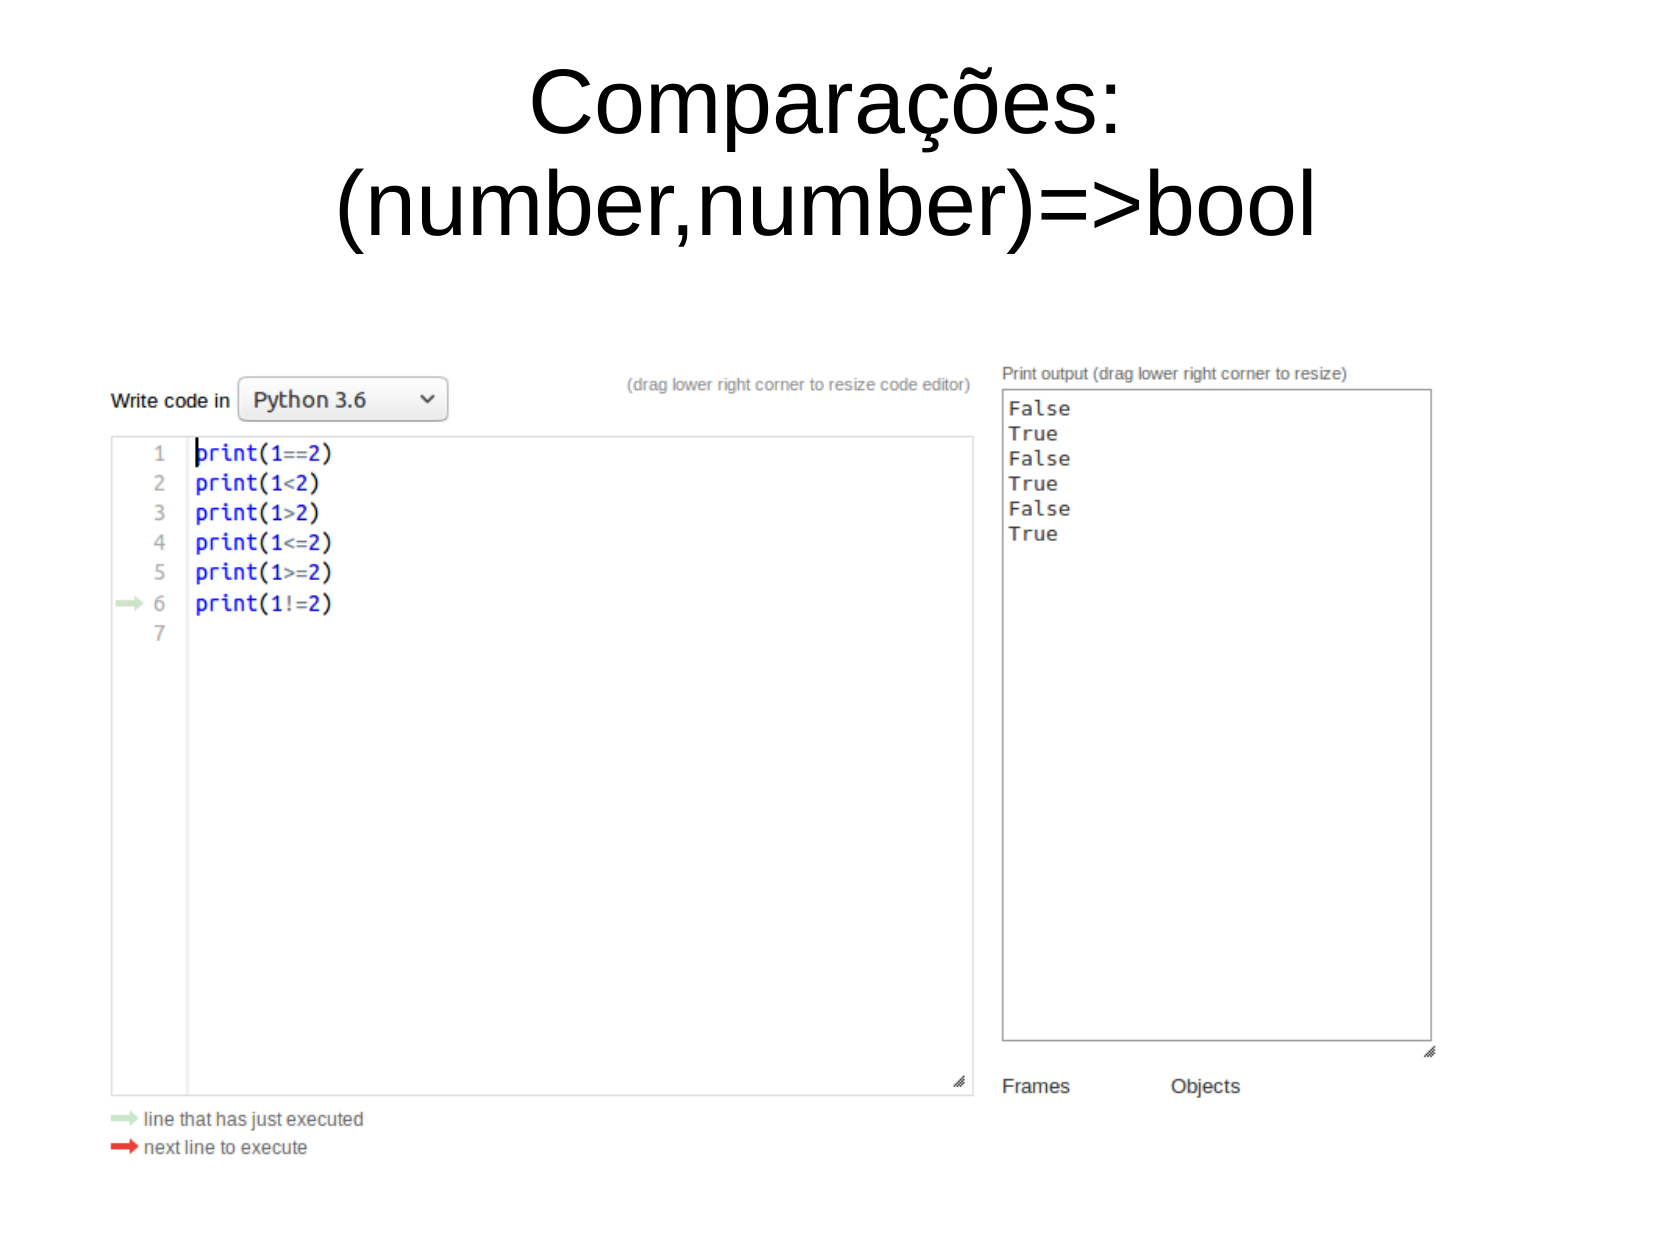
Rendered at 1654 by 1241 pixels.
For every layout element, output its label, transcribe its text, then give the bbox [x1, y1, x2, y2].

picture [94, 350, 1465, 1170]
title Comparações: (number,number)=>bool [82, 49, 1571, 257]
